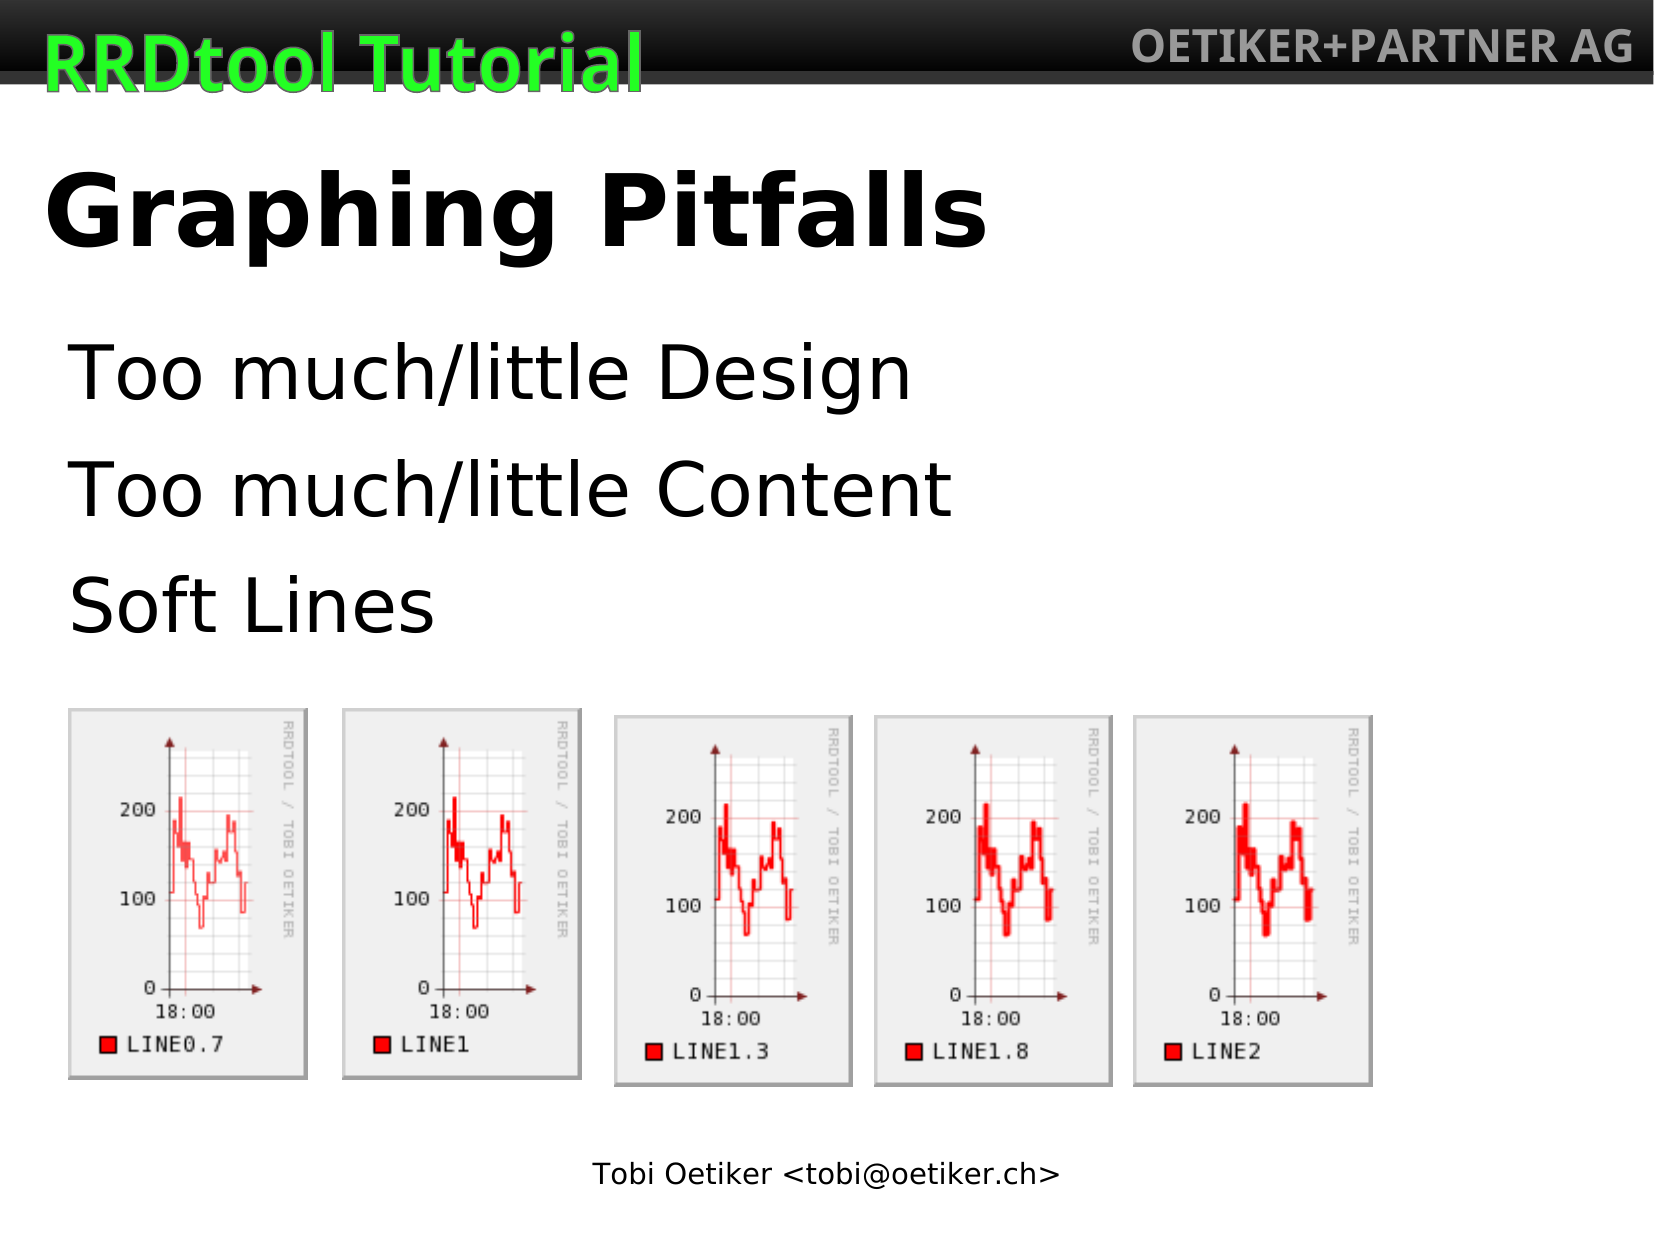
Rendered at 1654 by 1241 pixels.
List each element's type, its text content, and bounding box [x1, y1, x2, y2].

picture [614, 715, 853, 1087]
picture [68, 708, 308, 1080]
list Too much/little Design Too much/little Content Soft Lines [50, 329, 1571, 1099]
picture [342, 708, 582, 1080]
title Graphing Pitfalls [43, 137, 1582, 287]
picture [874, 715, 1113, 1087]
picture [1133, 715, 1373, 1087]
